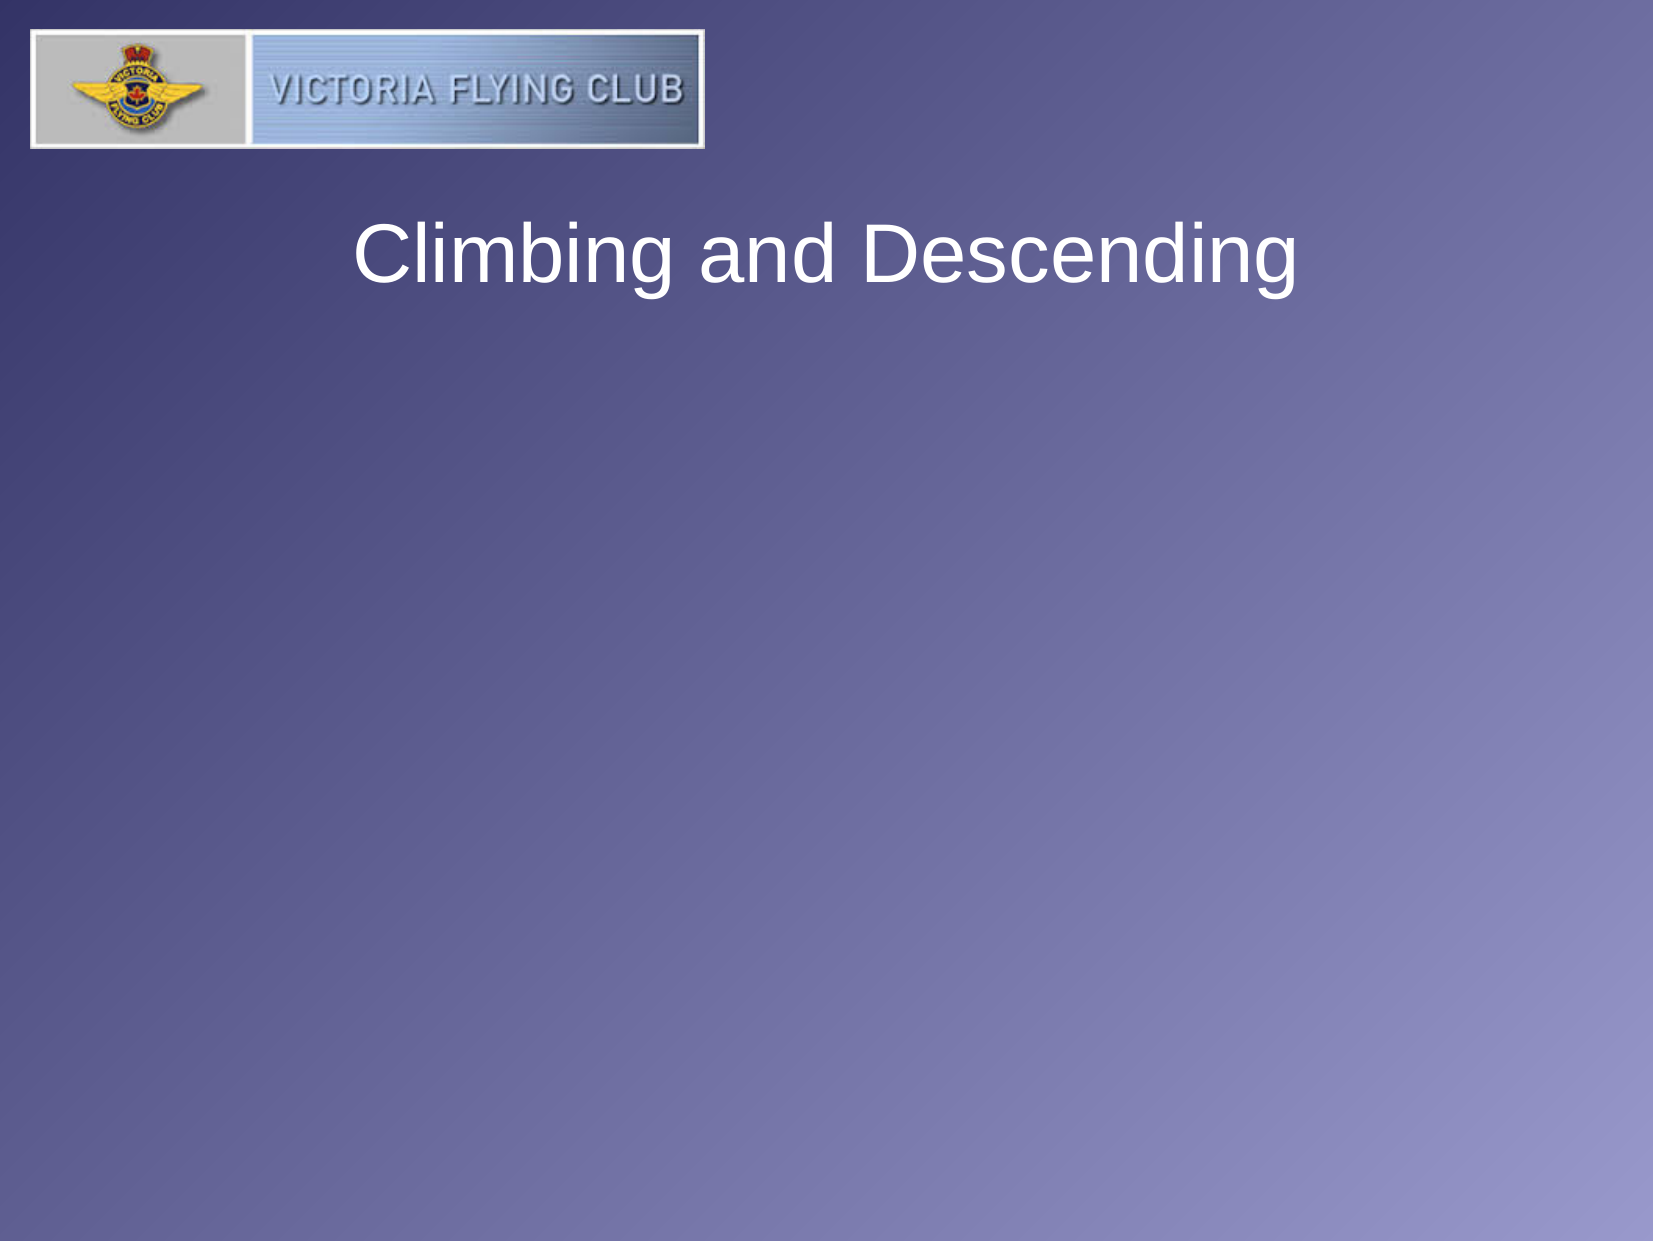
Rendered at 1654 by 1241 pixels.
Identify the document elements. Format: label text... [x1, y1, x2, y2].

title Climbing and Descending [82, 150, 1571, 358]
picture [30, 29, 705, 149]
